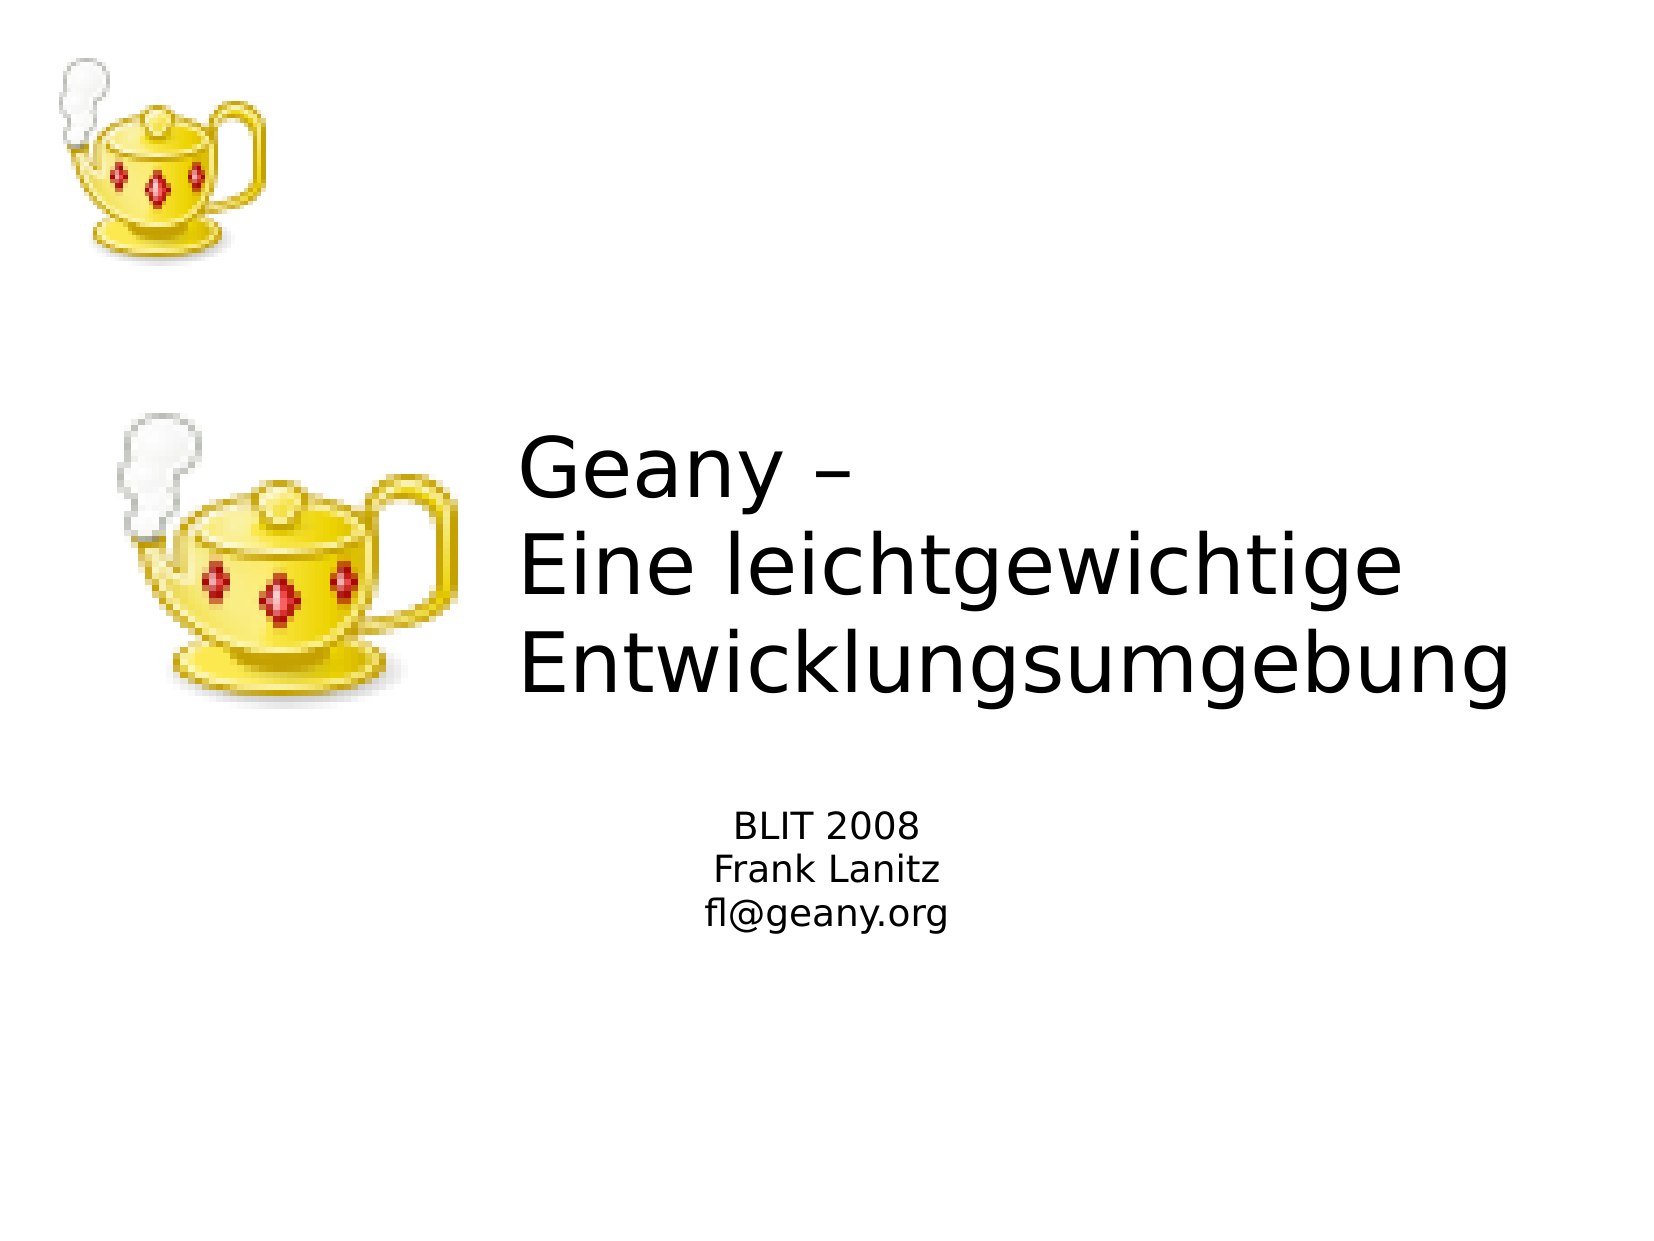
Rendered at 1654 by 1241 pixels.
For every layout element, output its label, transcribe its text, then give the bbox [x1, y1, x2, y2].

text_box BLIT 2008 Frank Lanitz fl@geany.org [612, 797, 1041, 943]
picture [59, 58, 266, 266]
picture [117, 413, 458, 709]
text_box Geany – Eine leichtgewichtige Entwicklungsumgebung [502, 413, 1536, 720]
